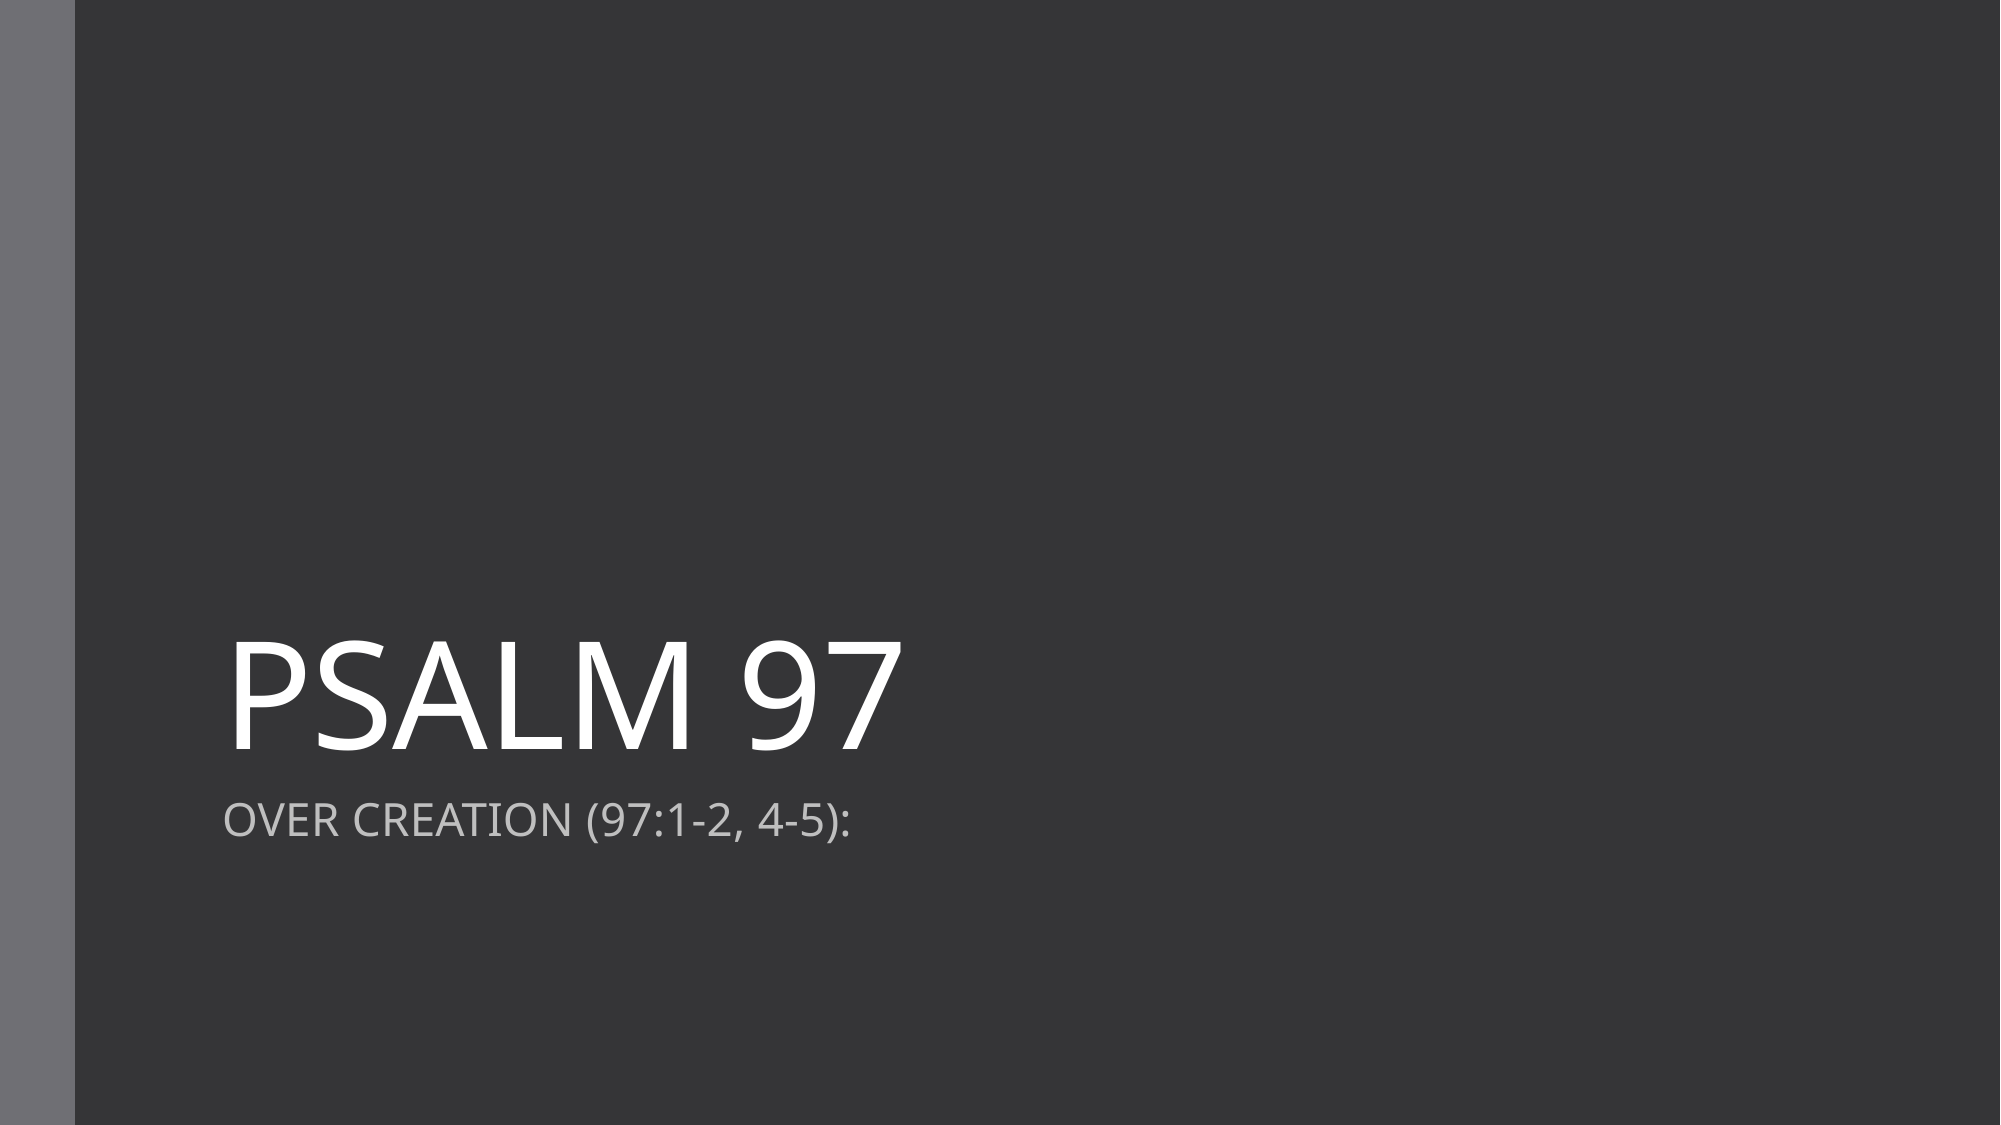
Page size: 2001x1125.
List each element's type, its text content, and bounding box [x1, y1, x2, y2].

title PSALM 97 [206, 124, 1752, 787]
subtitle OVER CREATION (97:1-2, 4-5): [206, 787, 1752, 1066]
